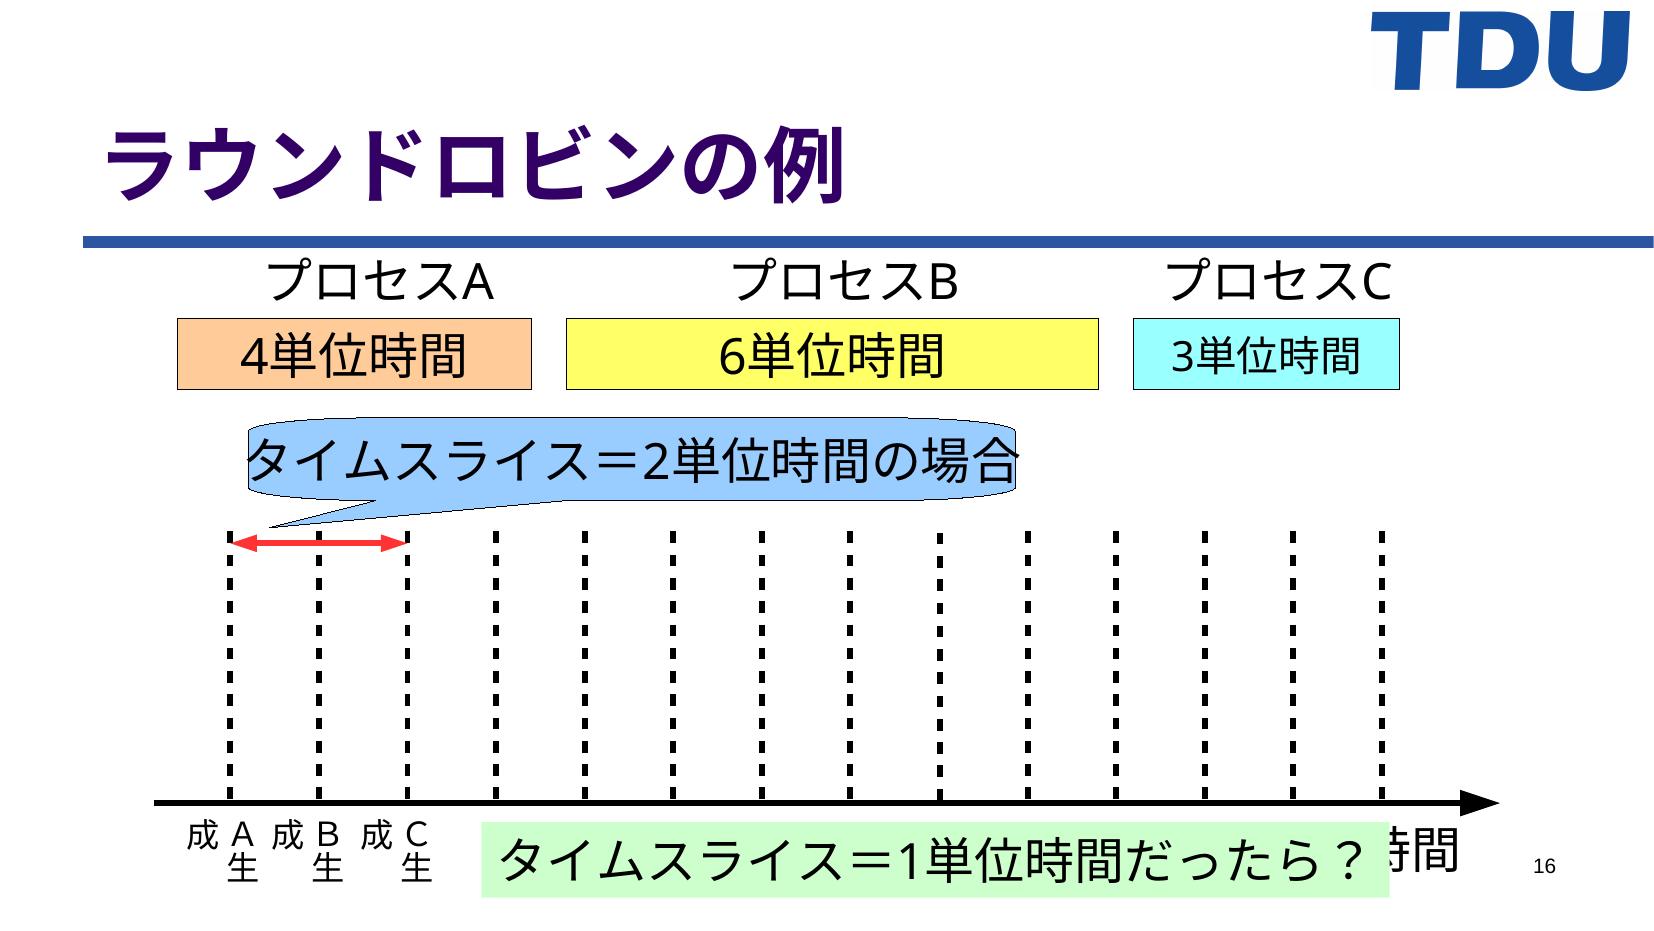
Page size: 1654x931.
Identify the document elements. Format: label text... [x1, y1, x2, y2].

text_box タイムスライス＝1単位時間だったら？ [481, 822, 1390, 898]
picture [1371, 11, 1630, 91]
text_box プロセスA [248, 242, 491, 317]
text_box 4単位時間 [177, 318, 532, 390]
text_box Ａ生成 [199, 803, 270, 924]
text_box 3単位時間 [1133, 318, 1400, 390]
text_box 時間 [1346, 811, 1477, 886]
text_box タイムスライス＝2単位時間の場合 [248, 417, 1016, 528]
text_box Ｂ生成 [284, 803, 355, 924]
text_box プロセスB [713, 242, 957, 317]
text_box 6単位時間 [566, 318, 1099, 390]
text_box プロセスC [1146, 242, 1394, 317]
title ラウンドロビンの例 [82, 51, 1571, 228]
text_box Ｃ生成 [371, 803, 443, 931]
